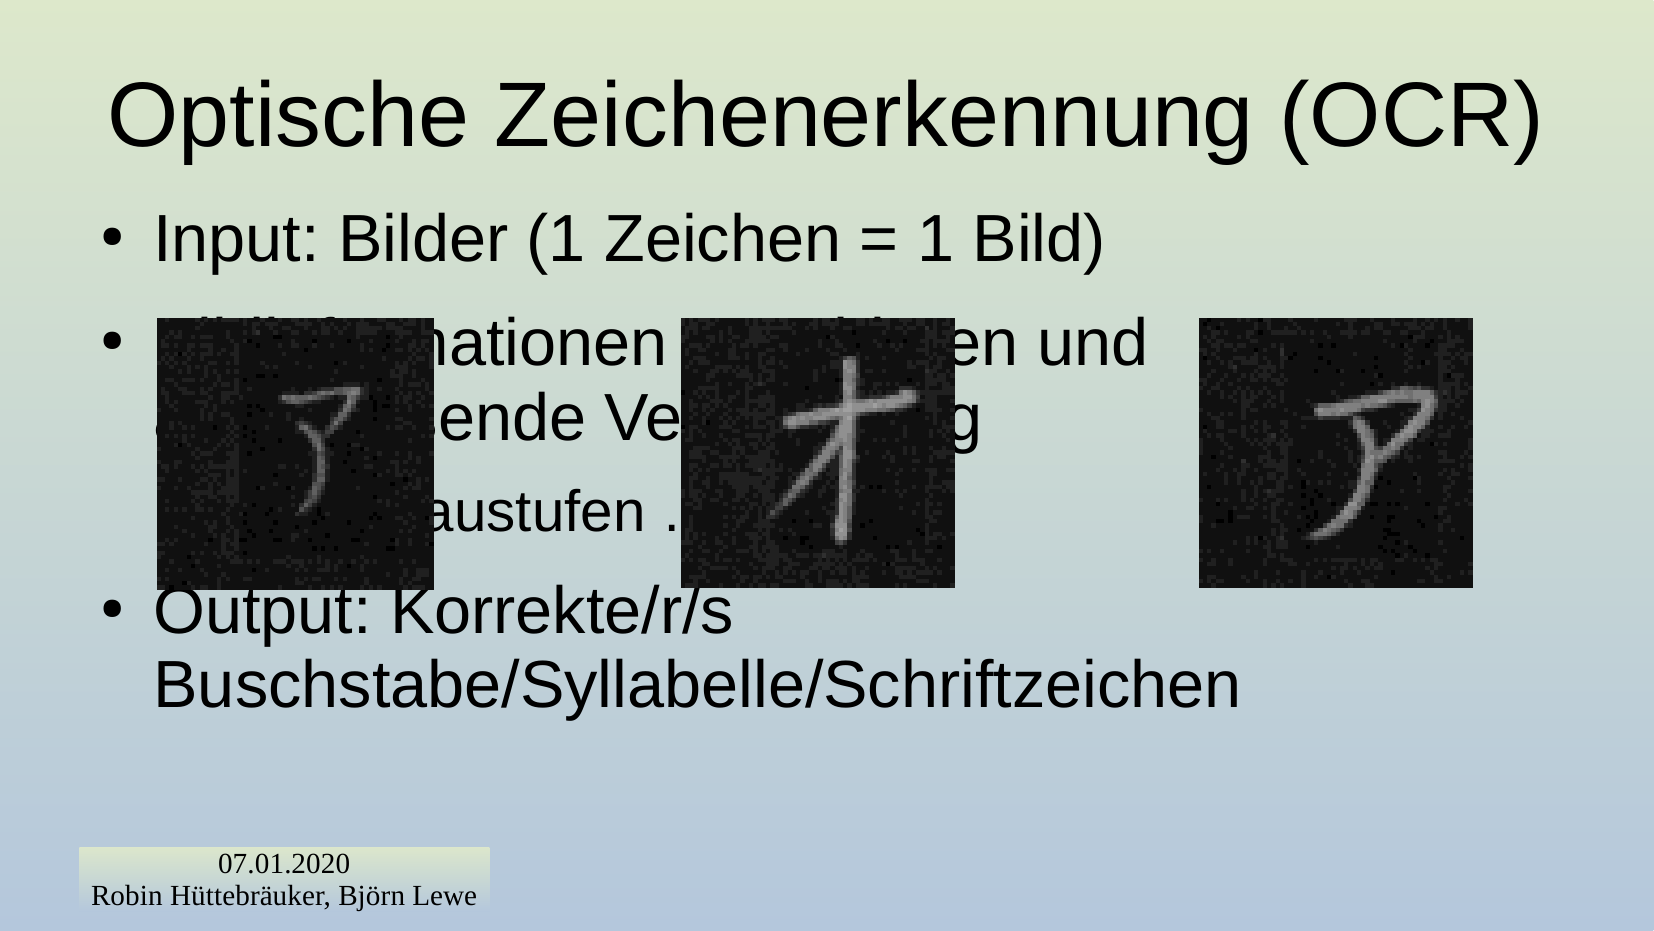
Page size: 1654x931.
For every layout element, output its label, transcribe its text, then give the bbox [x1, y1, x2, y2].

list Input: Bilder (1 Zeichen = 1 Bild) Bildinformationen extrahieren und anschließende Verarbeitung z.B.: Graustufen … Output: Korrekte/r/s Buschstabe/Syllabelle/Schriftzeichen [82, 200, 1571, 741]
picture [157, 318, 434, 590]
picture [681, 318, 955, 588]
picture [1199, 318, 1473, 588]
title Optische Zeichenerkennung (OCR) [82, 37, 1571, 193]
